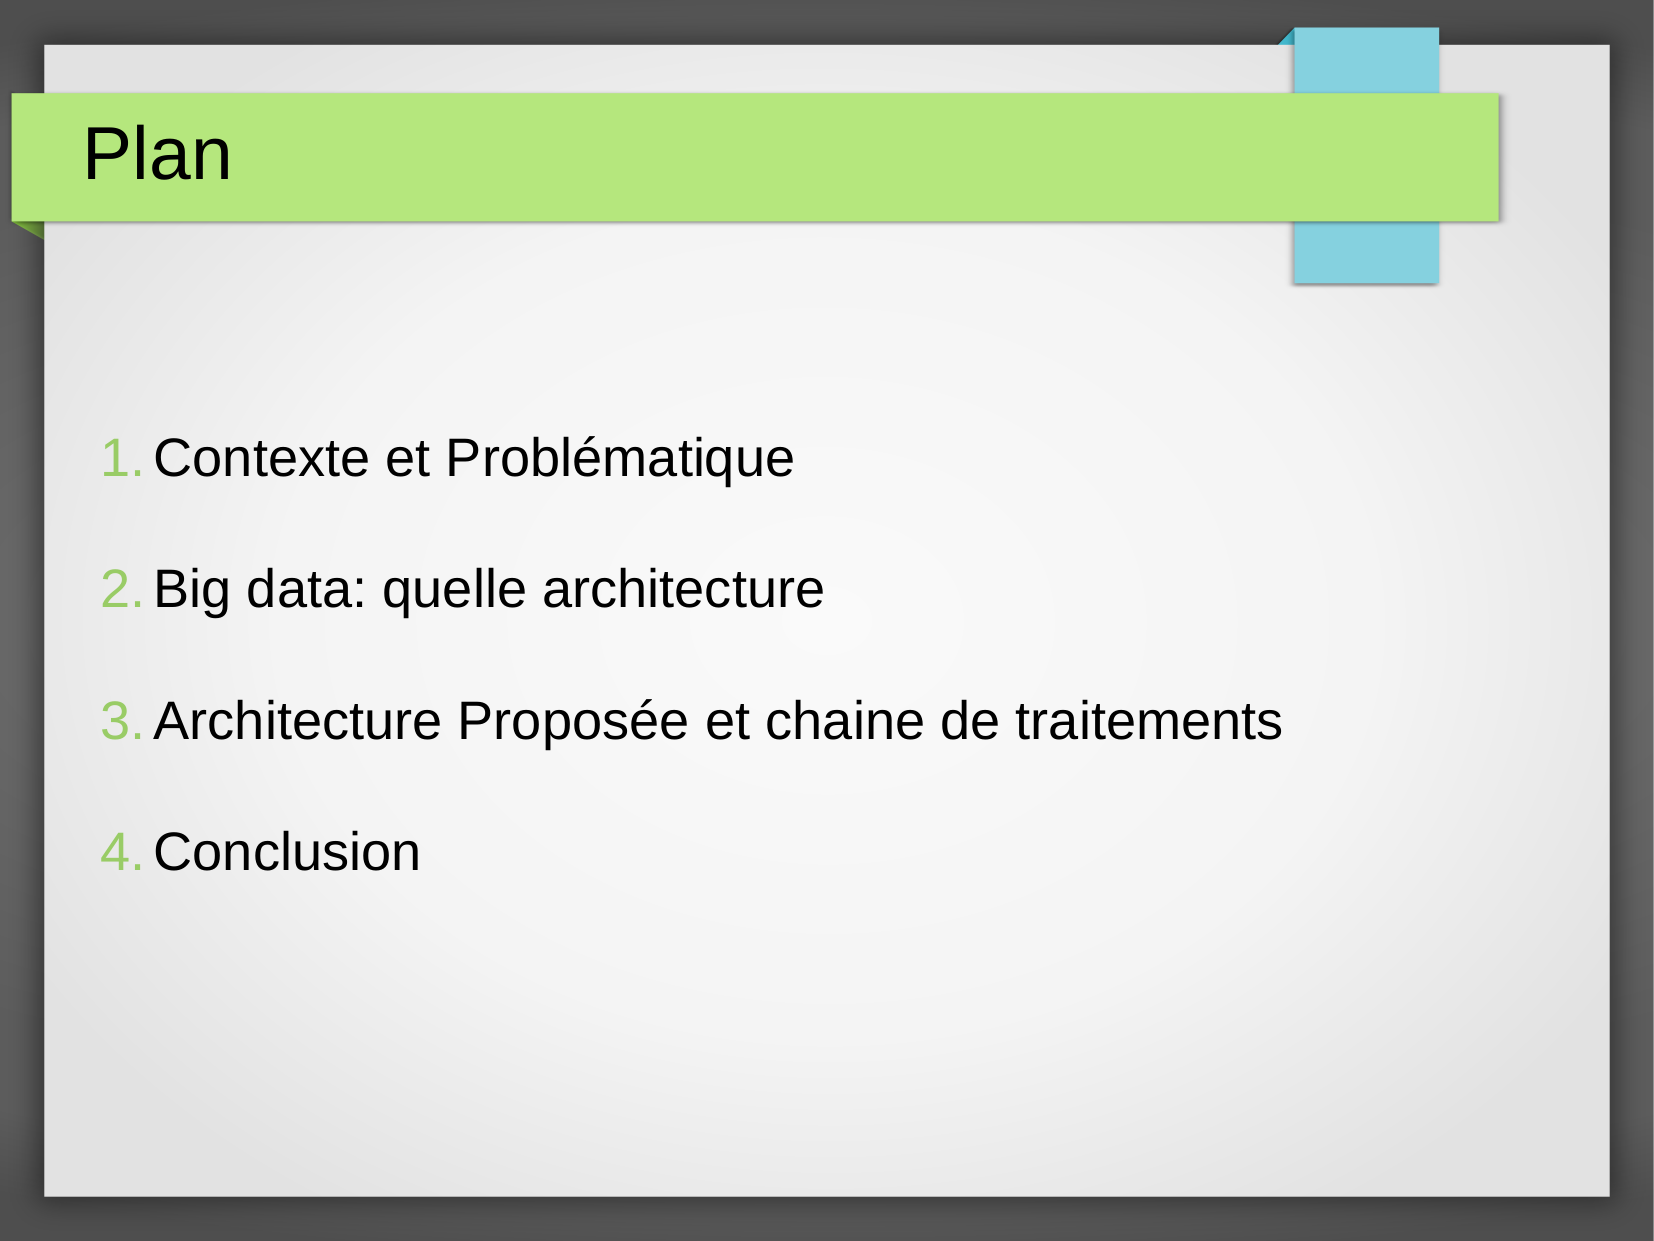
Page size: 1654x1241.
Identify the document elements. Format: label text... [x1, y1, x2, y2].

title Plan [82, 94, 1264, 213]
list Contexte et Problématique Big data: quelle architecture Architecture Proposée et chaine de traitements Conclusion [82, 295, 1571, 1015]
picture [0, 0, 1654, 1241]
